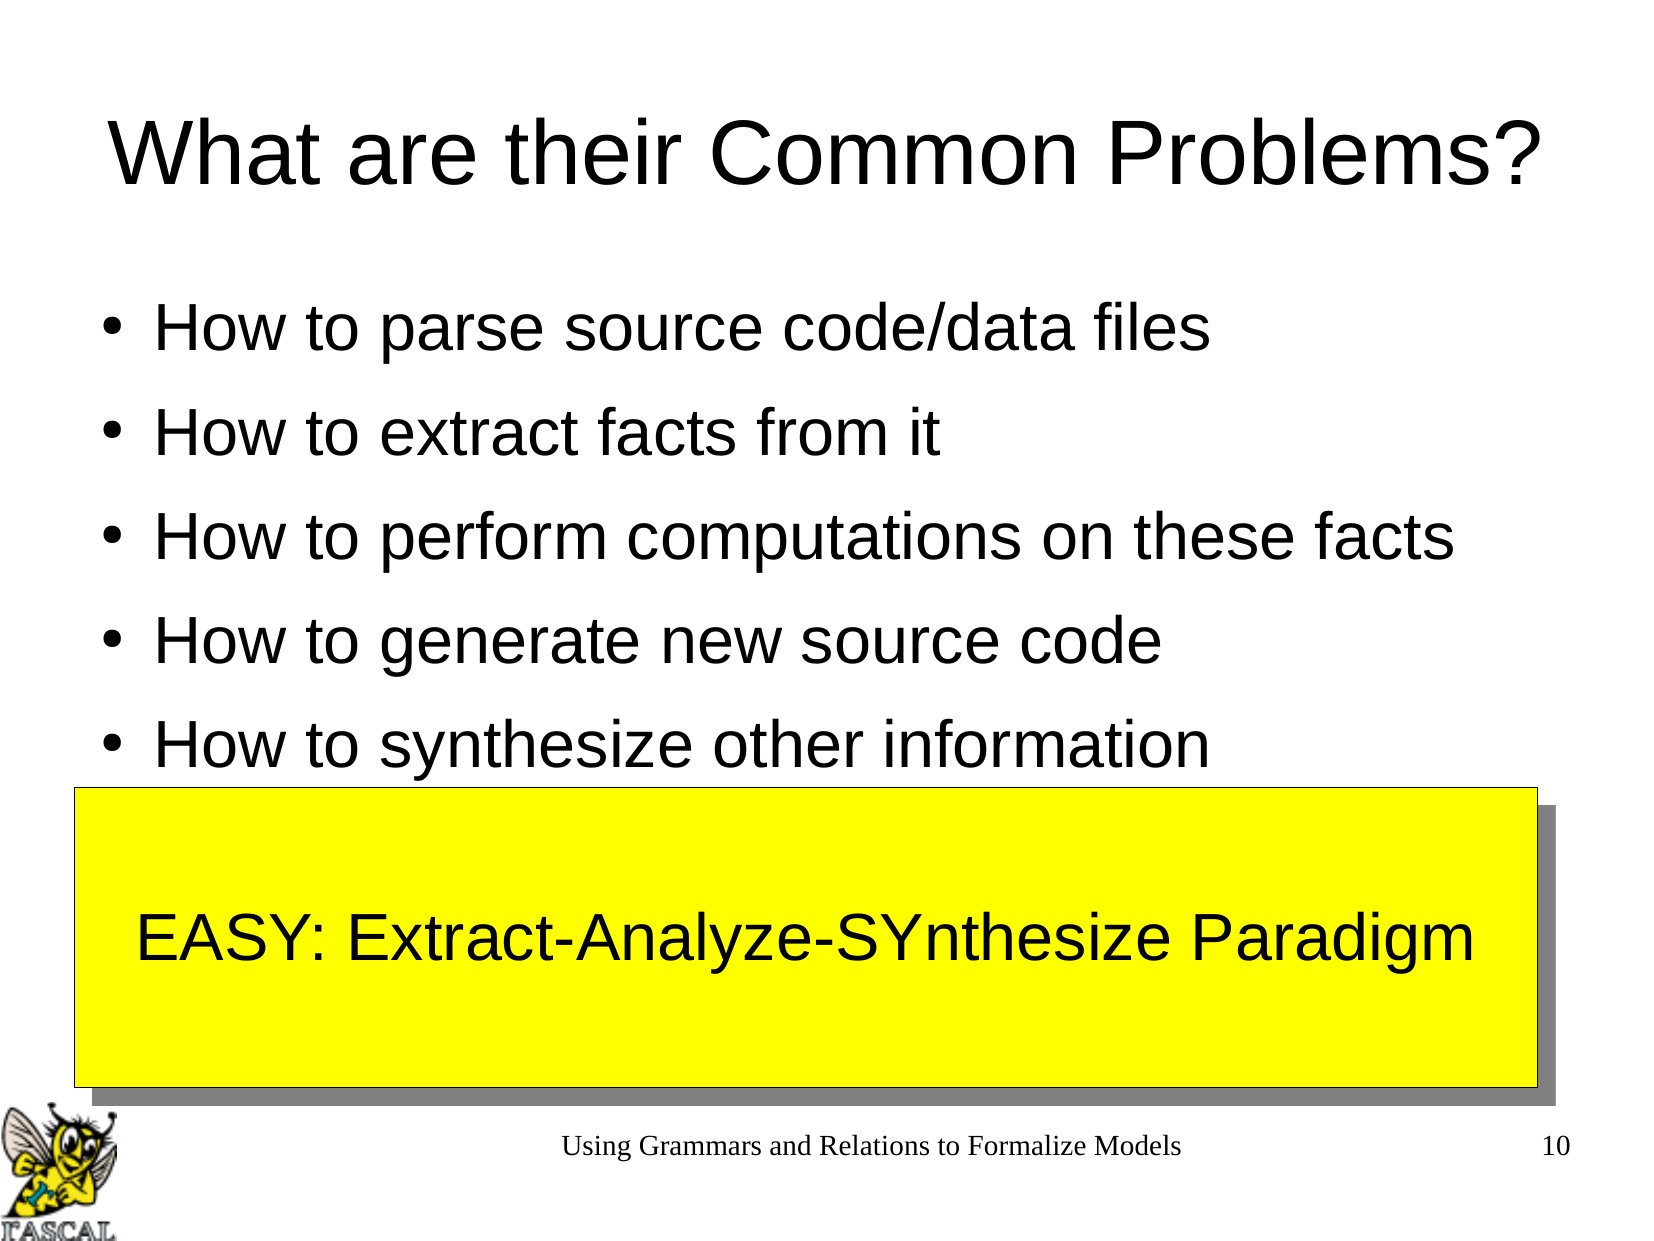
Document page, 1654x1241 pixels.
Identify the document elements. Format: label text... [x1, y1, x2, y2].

picture [0, 1102, 117, 1241]
title What are their Common Problems? [82, 49, 1571, 257]
list How to parse source code/data files How to extract facts from it How to perform computations on these facts How to generate new source code How to synthesize other information [82, 290, 1571, 1109]
text_box EASY: Extract-Analyze-SYnthesize Paradigm [74, 787, 1538, 1088]
